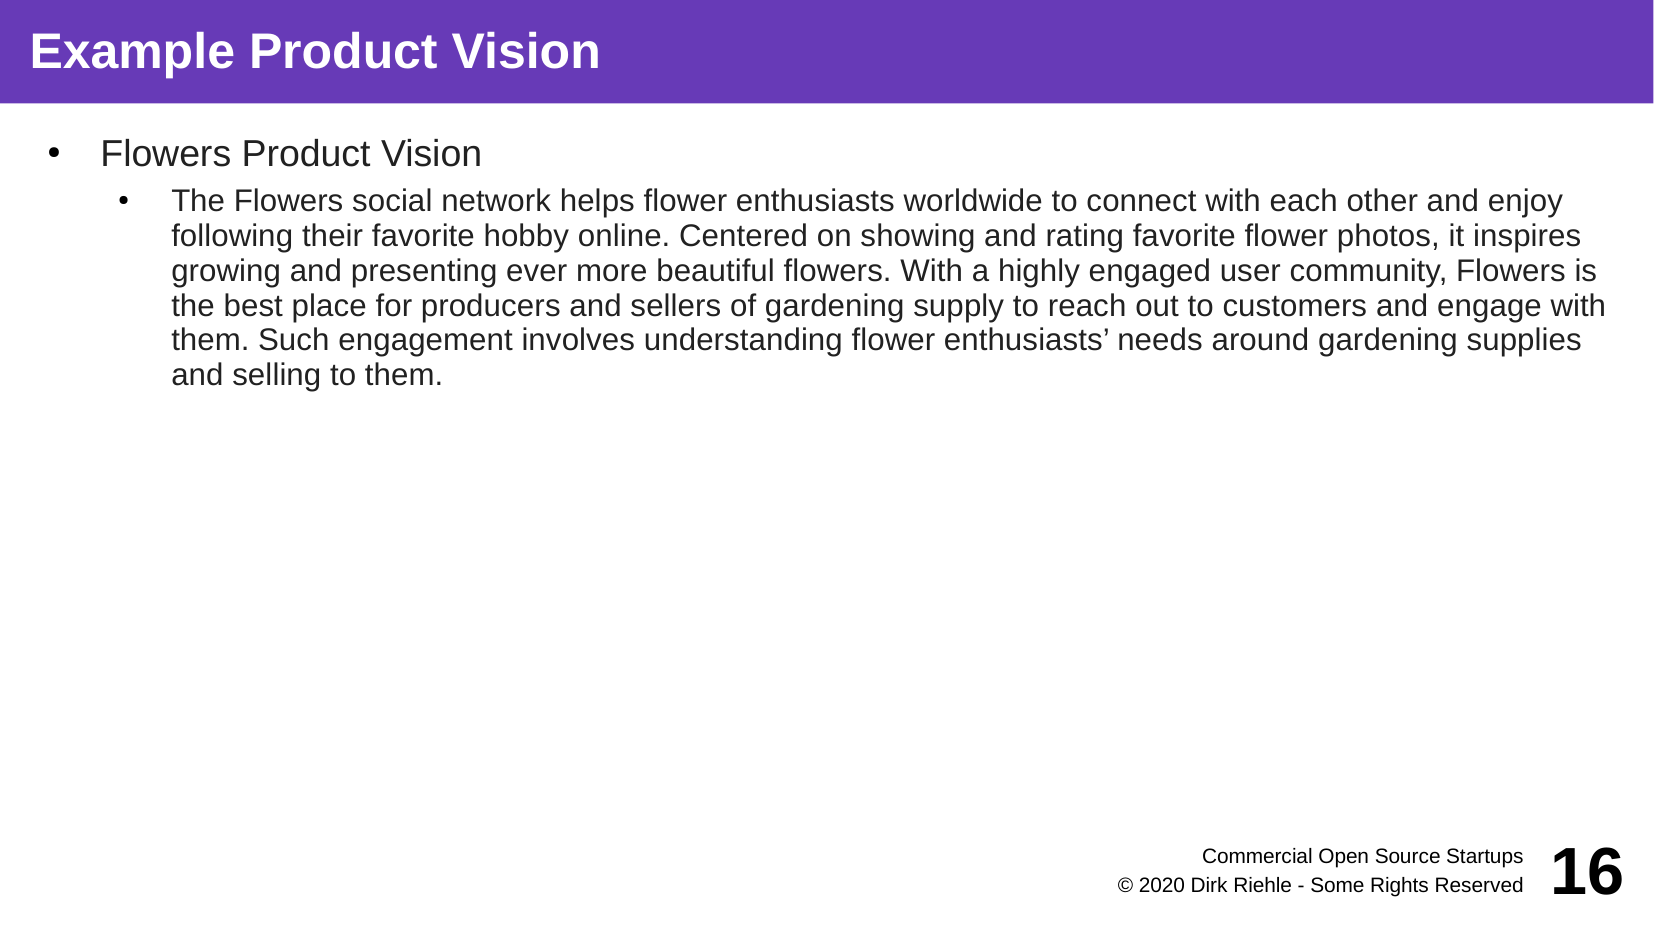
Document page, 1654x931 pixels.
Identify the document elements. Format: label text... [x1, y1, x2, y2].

list Flowers Product Vision The Flowers social network helps flower enthusiasts worldwide to connect with each other and enjoy following their favorite hobby online. Centered on showing and rating favorite flower photos, it inspires growing and presenting ever more beautiful flowers. With a highly engaged user community, Flowers is the best place for producers and sellers of gardening supply to reach out to customers and engage with them. Such engagement involves understanding flower enthusiasts’ needs around gardening supplies and selling to them. [29, 132, 1625, 813]
title Example Product Vision [0, 0, 1654, 104]
